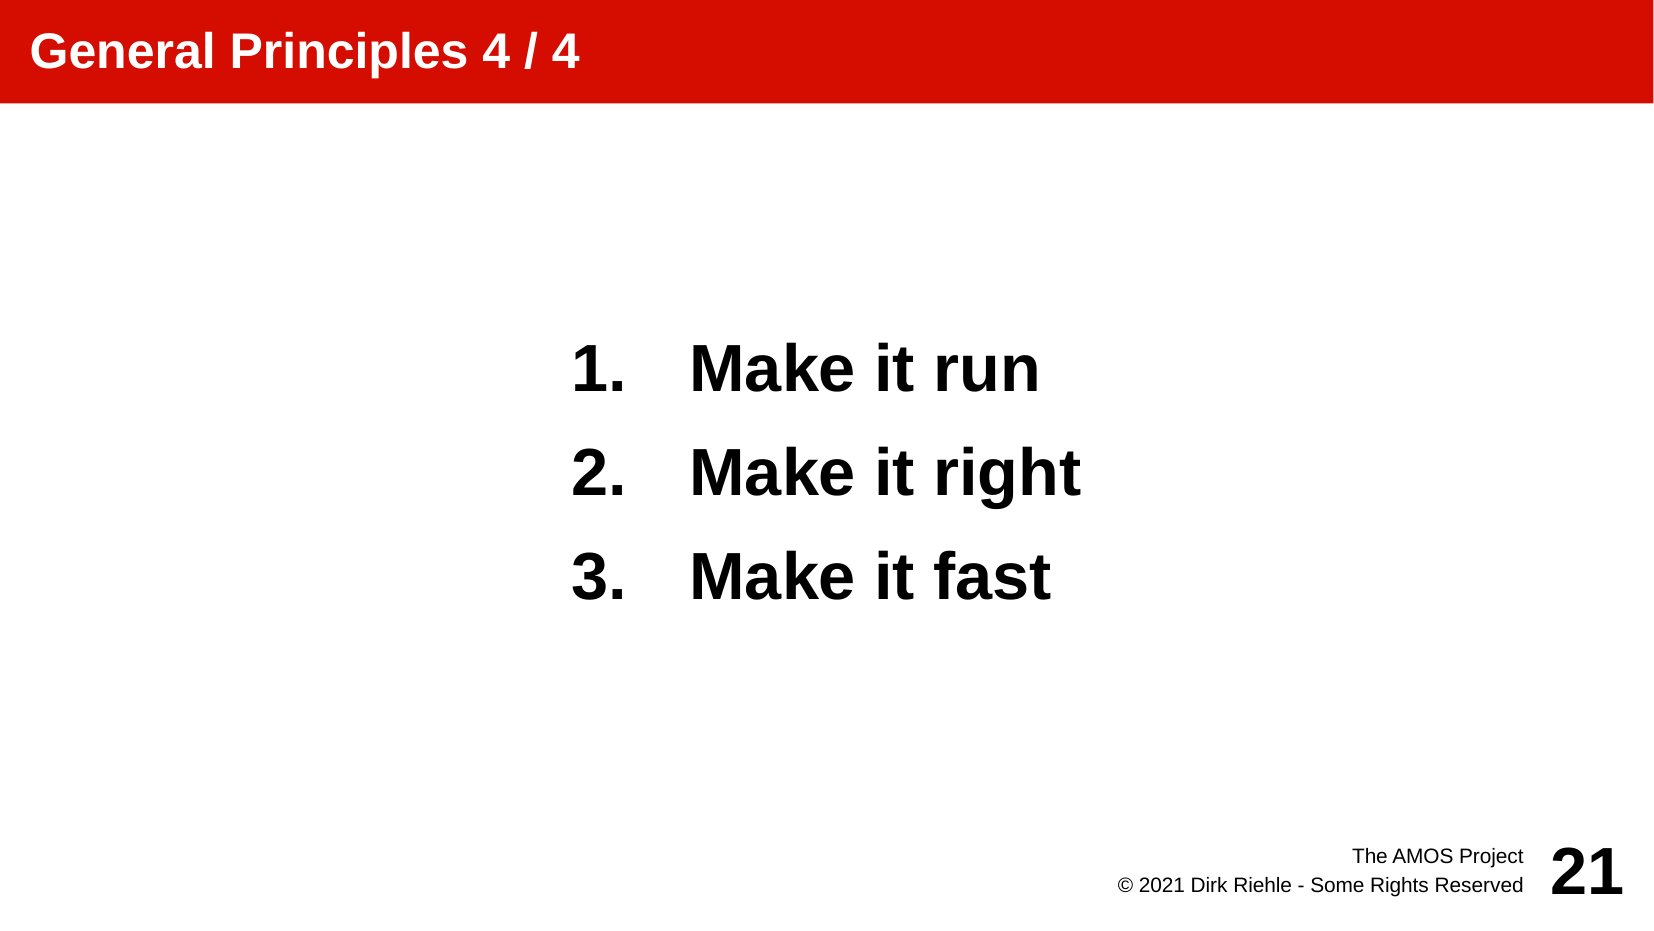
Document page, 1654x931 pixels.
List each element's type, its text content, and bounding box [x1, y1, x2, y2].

subtitle Make it run Make it right Make it fast [29, 132, 1625, 813]
title General Principles 4 / 4 [0, 0, 1654, 104]
